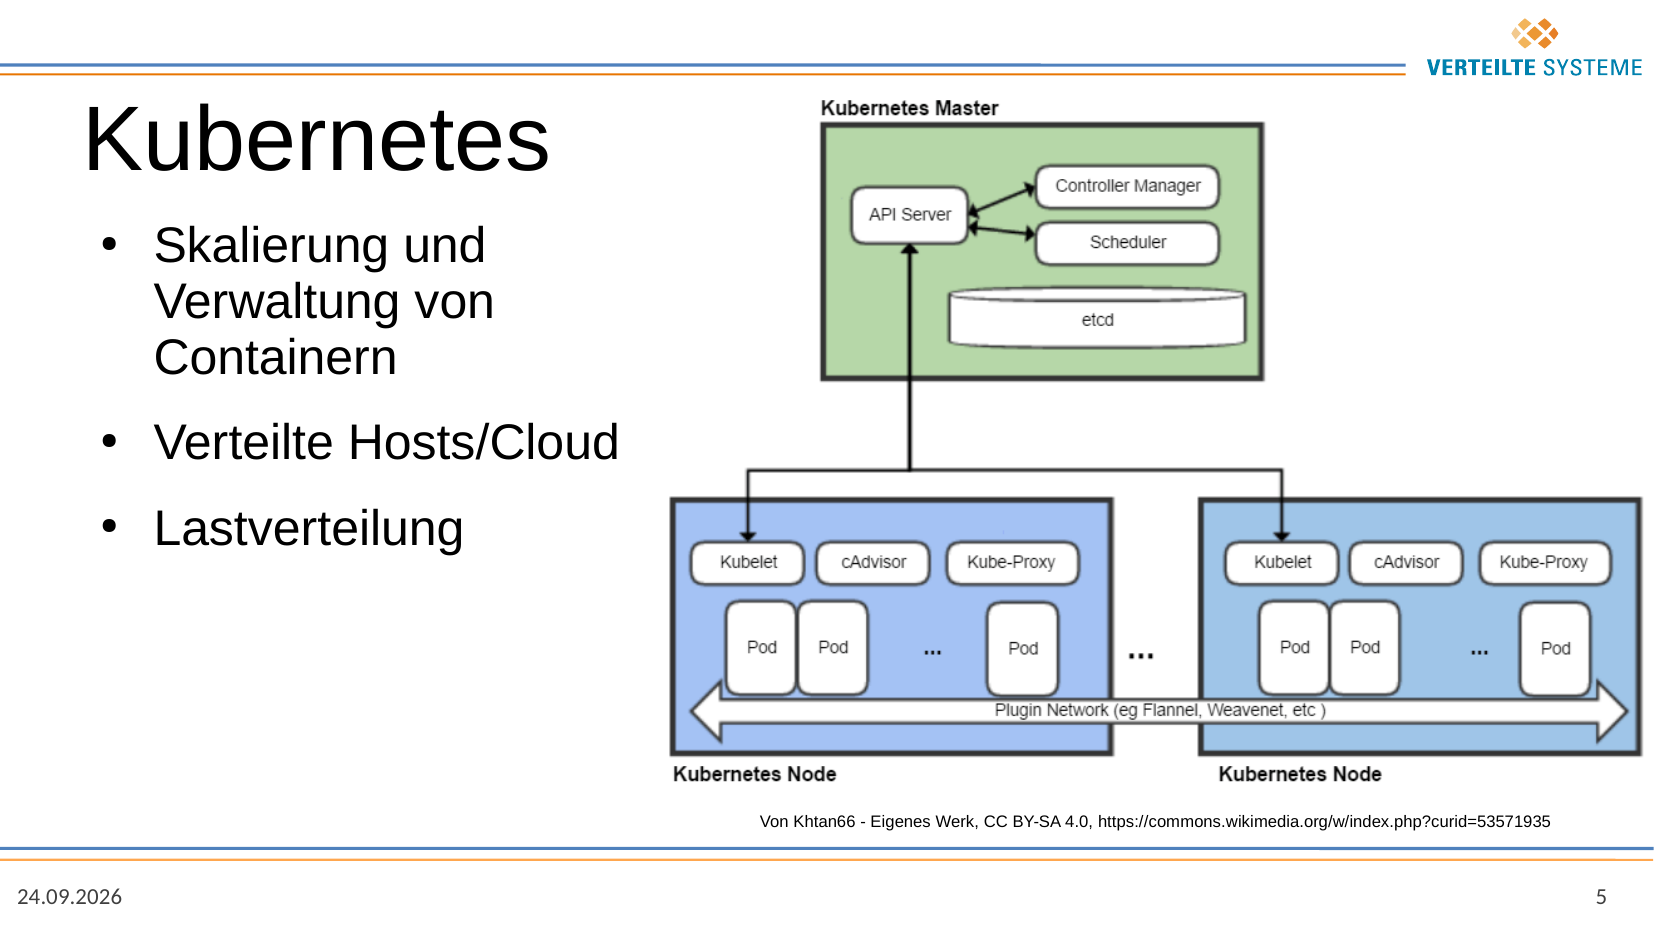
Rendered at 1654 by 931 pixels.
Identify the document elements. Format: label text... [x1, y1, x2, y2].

list Skalierung und Verwaltung von Containern Verteilte Hosts/Cloud Lastverteilung [82, 217, 658, 758]
title Kubernetes [82, 60, 650, 216]
picture [658, 94, 1654, 839]
